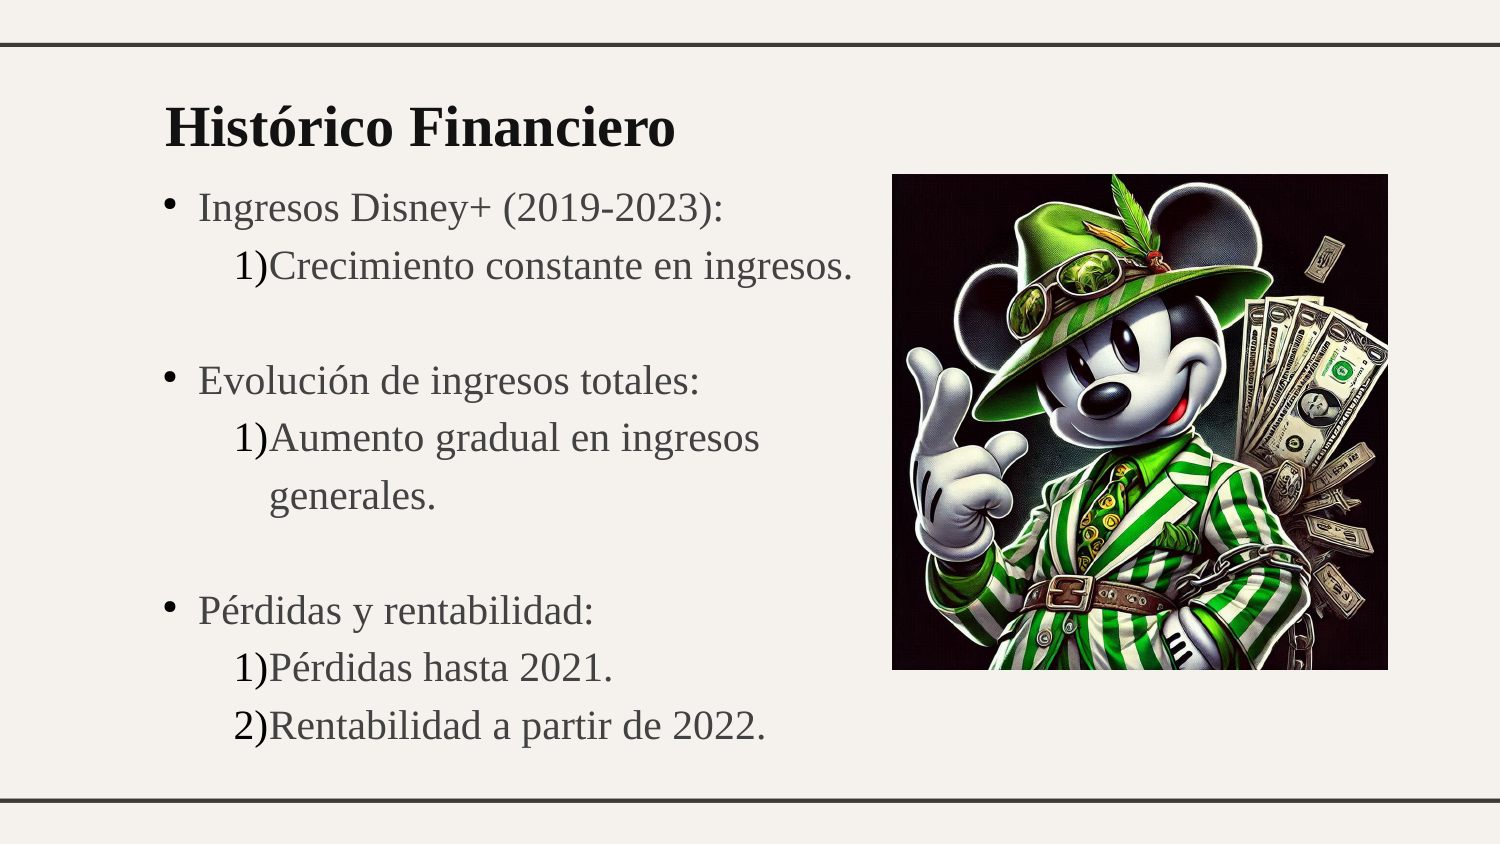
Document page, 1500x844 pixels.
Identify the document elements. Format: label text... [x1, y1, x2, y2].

text_box Histórico Financiero [149, 80, 1350, 166]
picture [0, 0, 1500, 844]
text_box Ingresos Disney+ (2019-2023): Crecimiento constante en ingresos. Evolución de ingresos totales: Aumento gradual en ingresos generales. Pérdidas y rentabilidad: Pérdidas hasta 2021. Rentabilidad a partir de 2022. [147, 165, 945, 756]
